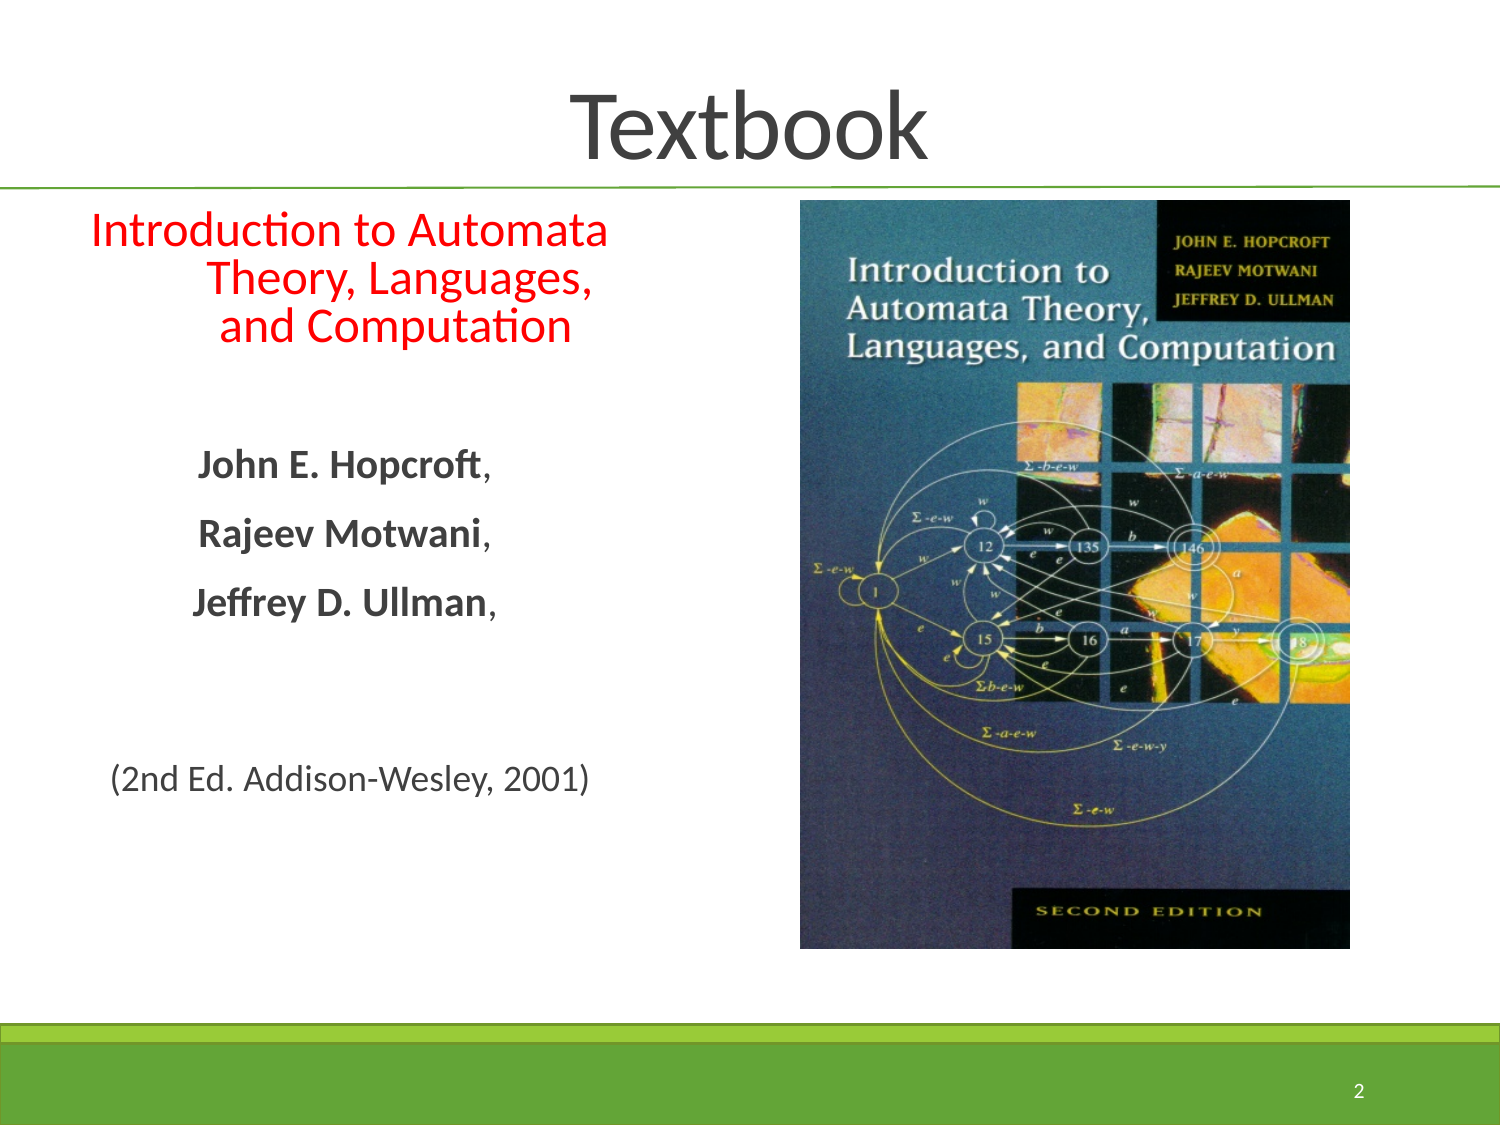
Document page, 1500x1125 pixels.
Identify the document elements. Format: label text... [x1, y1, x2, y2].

title Textbook [75, 16, 1425, 188]
list Introduction to Automata Theory, Languages, and Computation John E. Hopcroft, Rajeev Motwani, Jeffrey D. Ullman, (2nd Ed. Addison-Wesley, 2001) [75, 200, 625, 1000]
picture [800, 200, 1350, 949]
